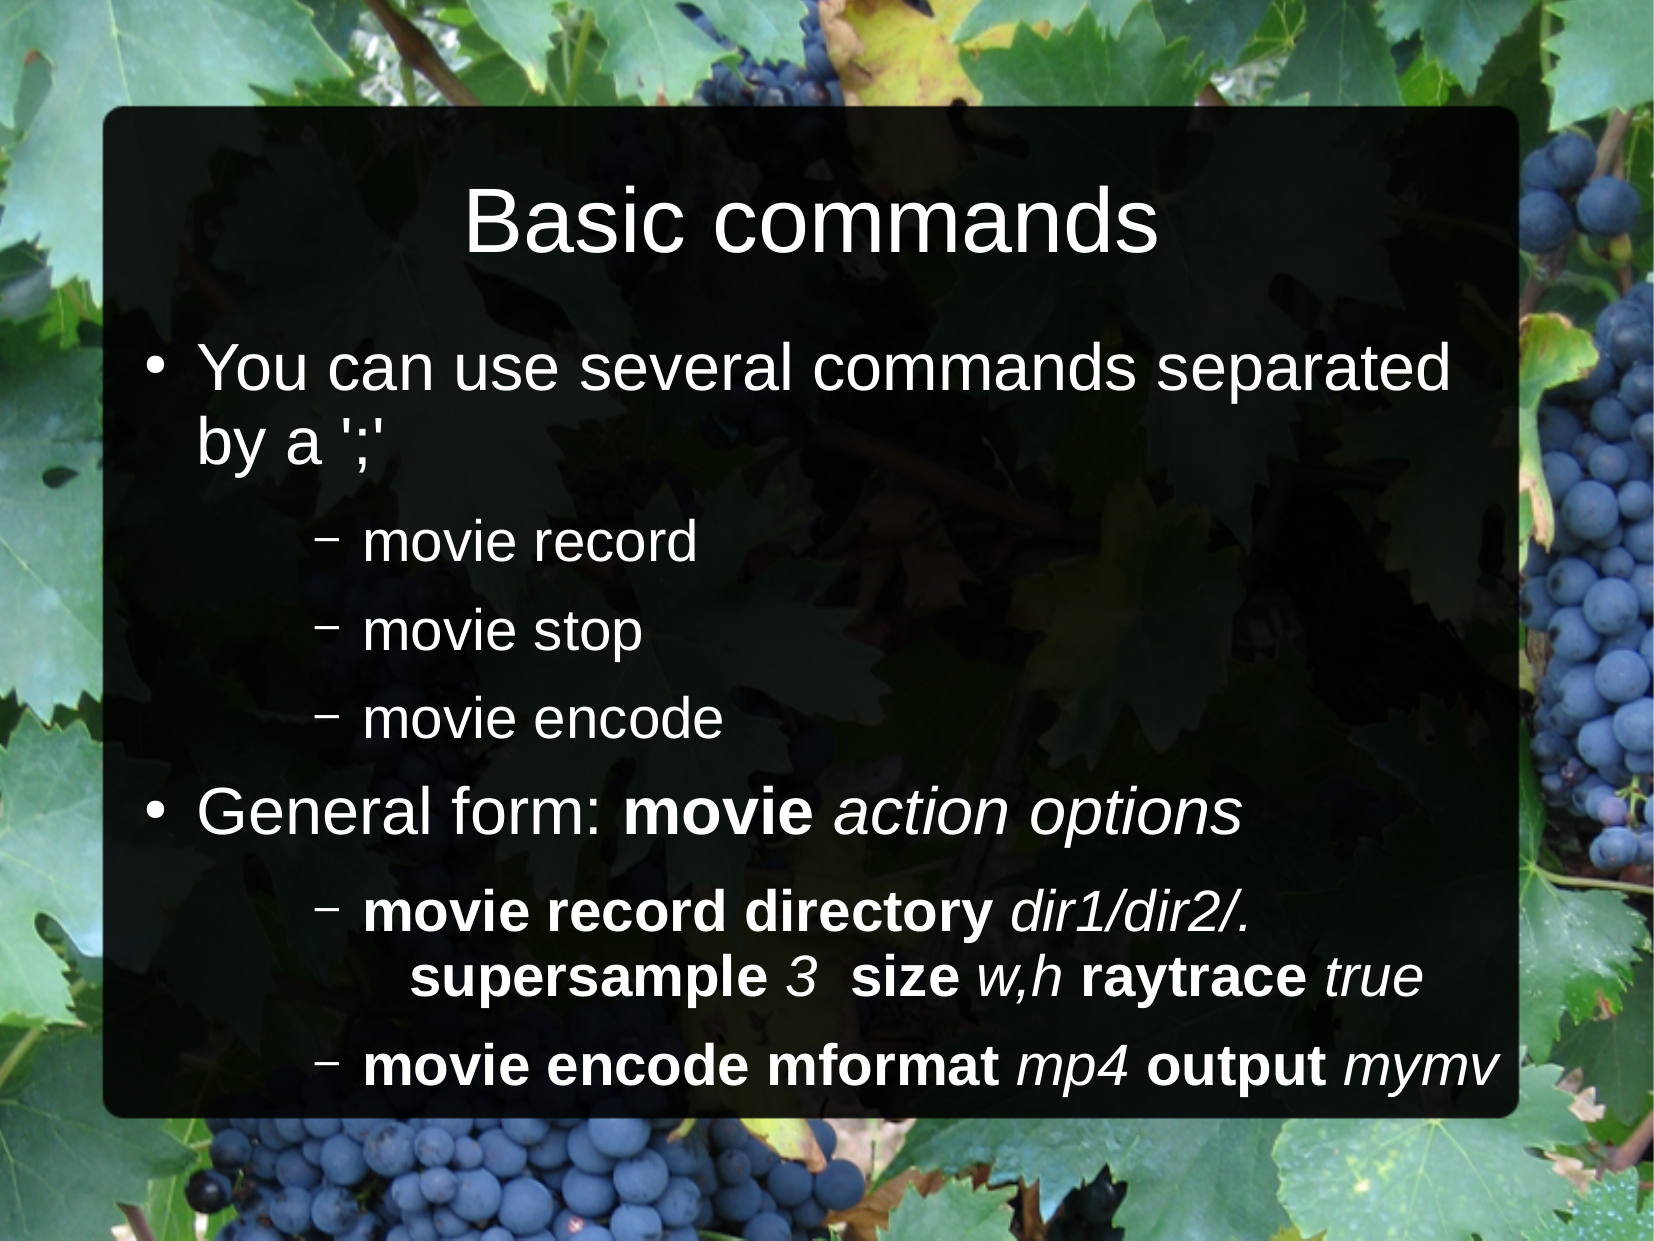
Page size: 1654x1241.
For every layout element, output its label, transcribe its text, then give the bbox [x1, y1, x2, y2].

picture [0, 0, 1654, 1241]
list You can use several commands separated by a ';' movie record movie stop movie encode General form: movie action options movie record directory dir1/dir2/. supersample 3 size w,h raytrace true movie encode mformat mp4 output mymv [125, 329, 1501, 1134]
title Basic commands [118, 125, 1506, 318]
